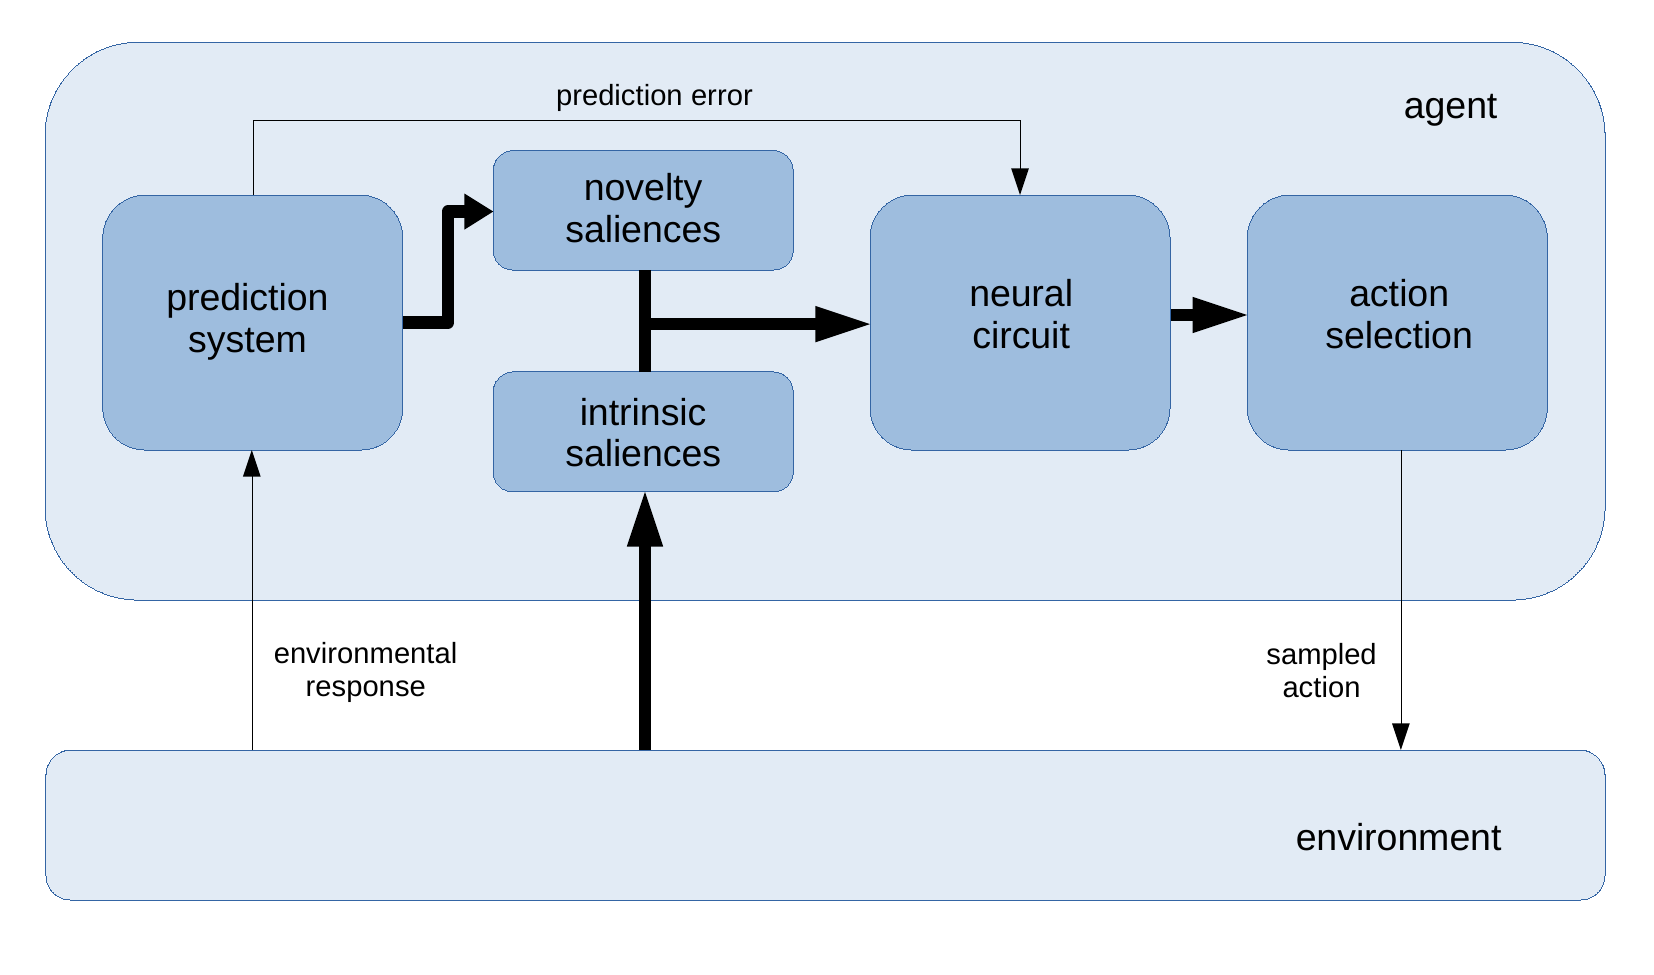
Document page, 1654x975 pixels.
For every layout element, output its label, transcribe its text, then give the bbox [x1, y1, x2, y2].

text_box environment [1281, 809, 1653, 867]
text_box intrinsic saliences [493, 383, 794, 489]
text_box [45, 42, 1606, 601]
text_box [45, 750, 1606, 901]
text_box prediction error [541, 71, 782, 119]
text_box prediction system [150, 269, 346, 369]
text_box action selection [1249, 265, 1550, 371]
text_box agent [1389, 77, 1653, 135]
text_box novelty saliences [493, 159, 794, 265]
text_box environmental response [251, 630, 481, 721]
text_box neural circuit [871, 265, 1172, 371]
text_box sampled action [1245, 630, 1399, 711]
